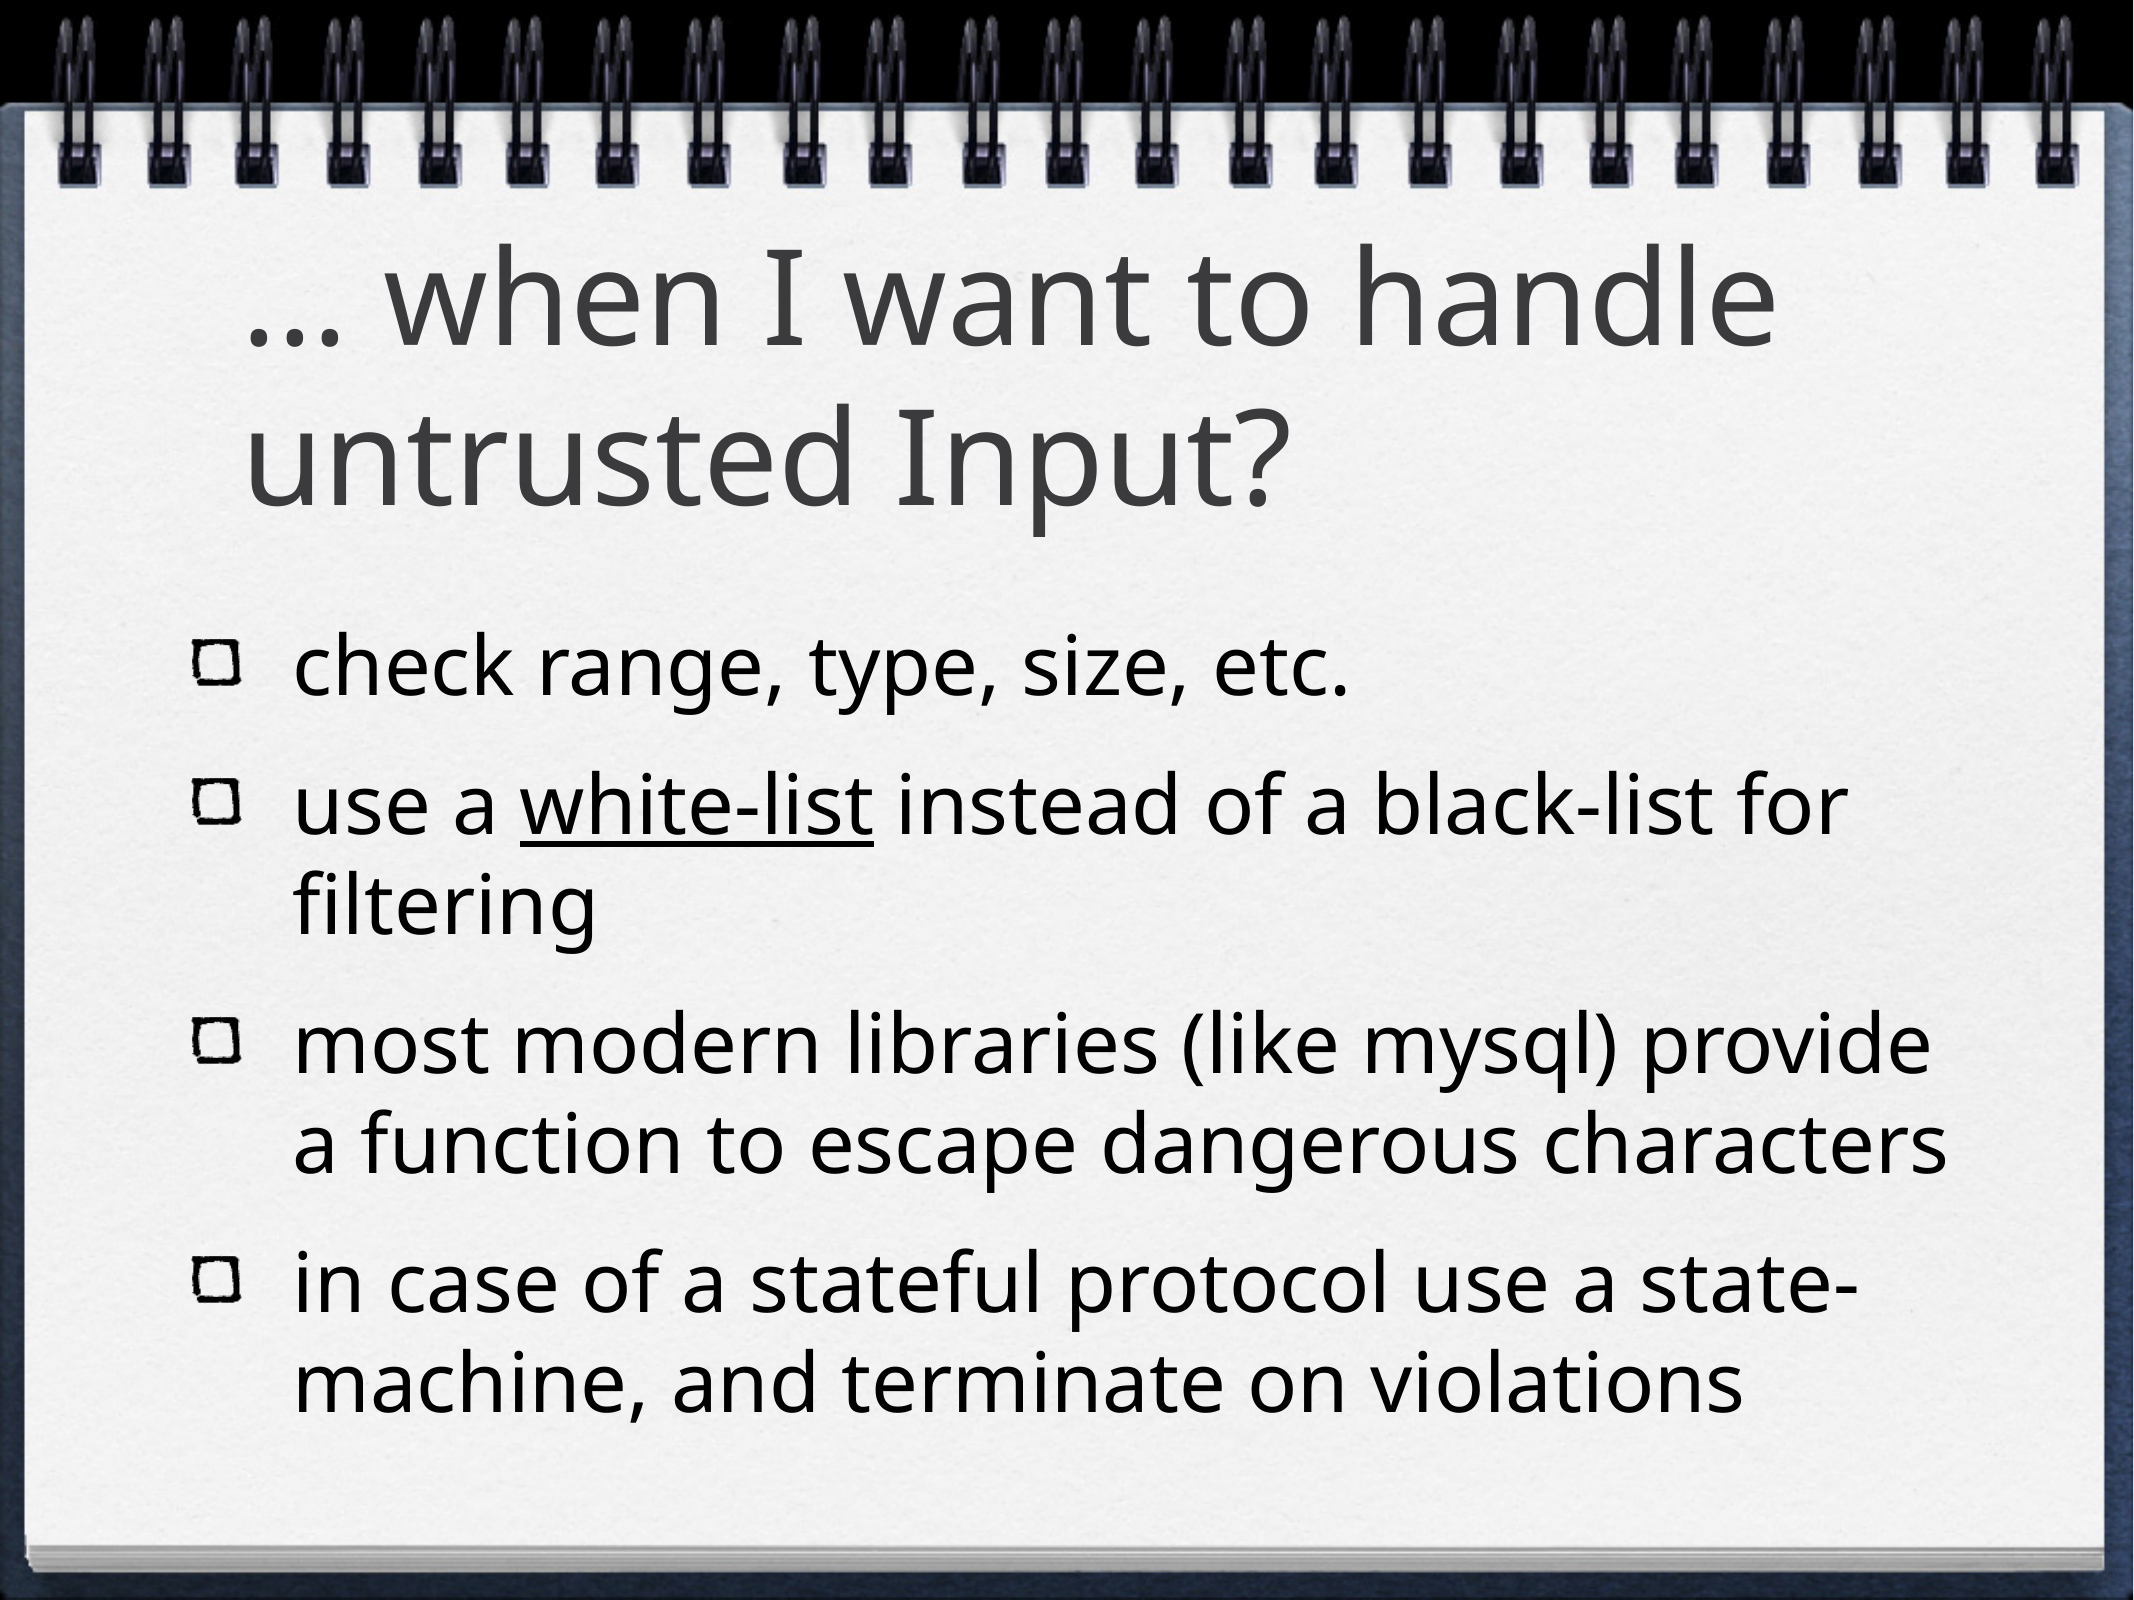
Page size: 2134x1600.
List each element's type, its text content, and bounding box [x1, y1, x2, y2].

title ... when I want to handle untrusted Input? [233, 203, 1900, 541]
list check range, type, size, etc. use a white-list instead of a black-list for filtering most modern libraries (like mysql) provide a function to escape dangerous characters in case of a stateful protocol use a state-machine, and terminate on violations [150, 556, 1984, 1486]
picture [0, 0, 2134, 1600]
